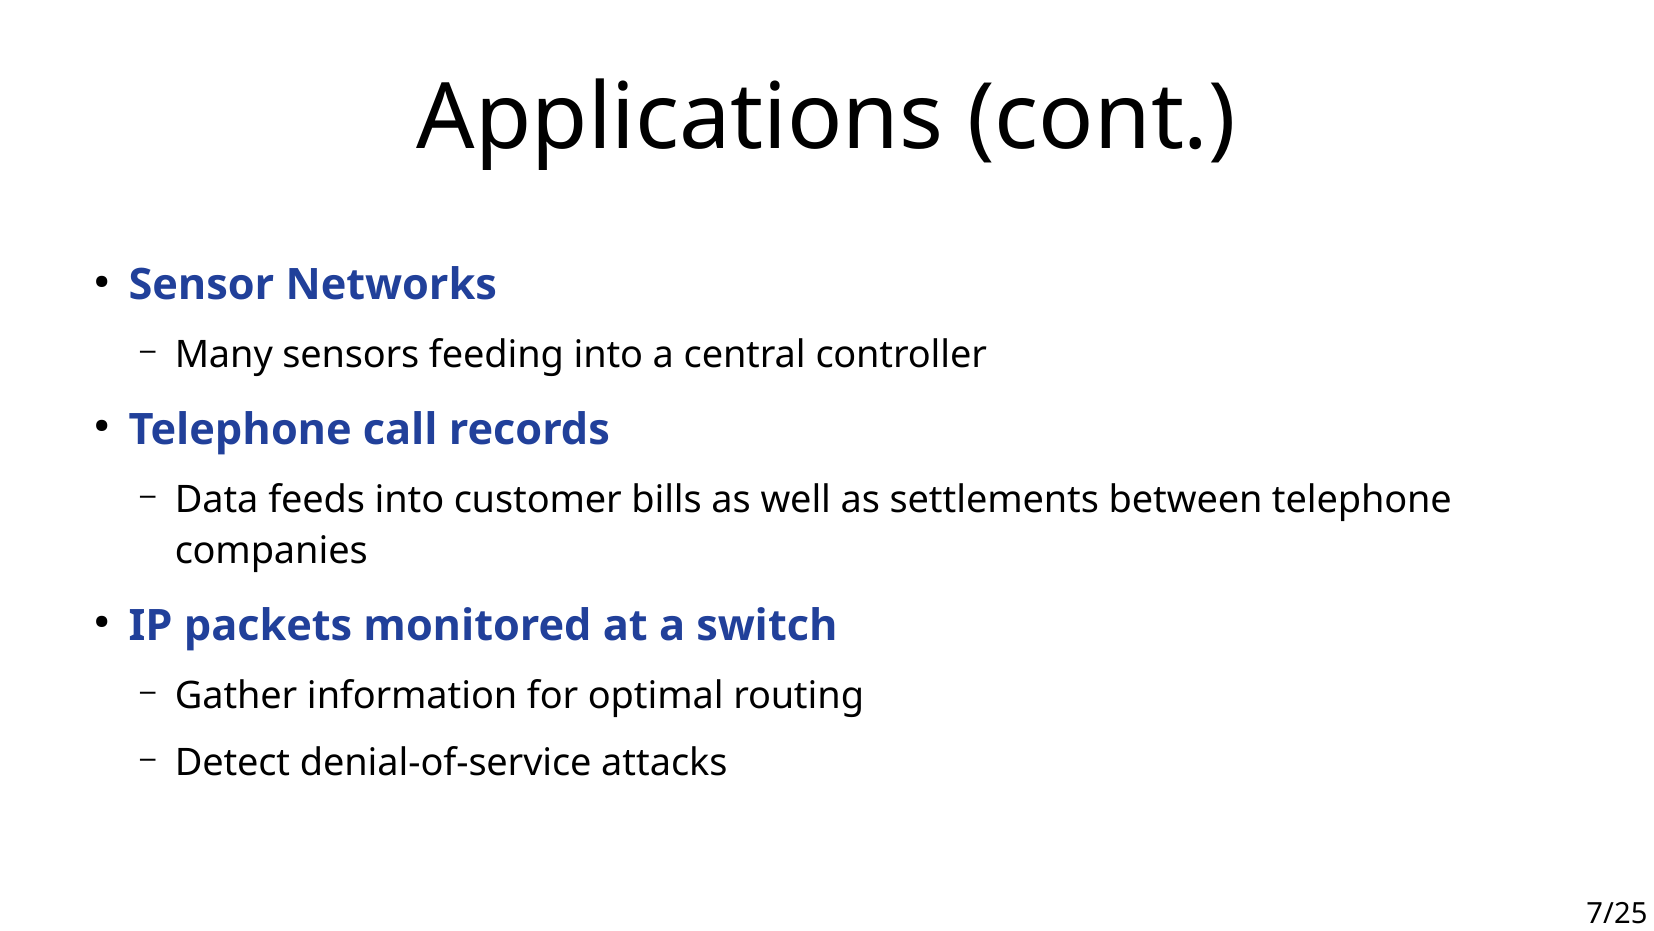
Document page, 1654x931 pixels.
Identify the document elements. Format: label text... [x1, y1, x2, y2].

title Applications (cont.) [82, 1, 1571, 226]
list Sensor Networks Many sensors feeding into a central controller Telephone call records Data feeds into customer bills as well as settlements between telephone companies IP packets monitored at a switch Gather information for optimal routing Detect denial-of-service attacks [82, 253, 1571, 793]
